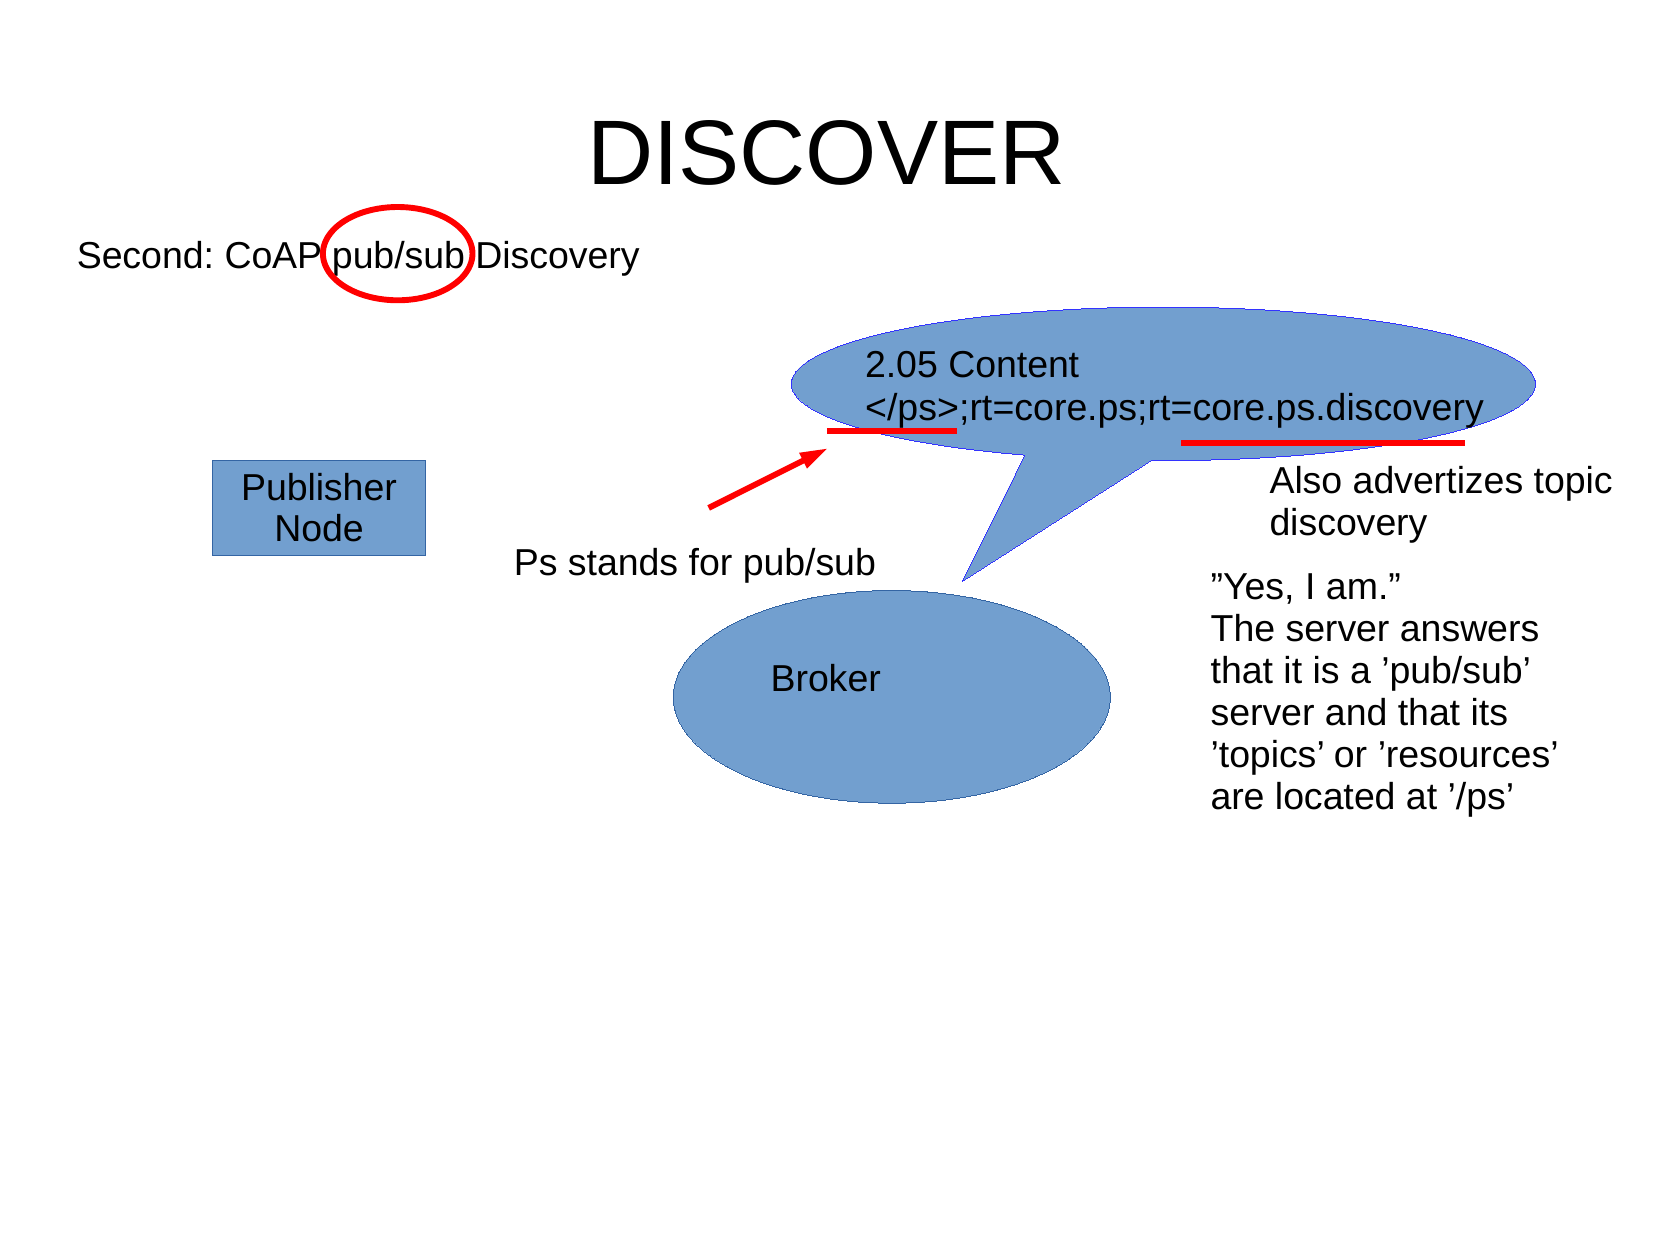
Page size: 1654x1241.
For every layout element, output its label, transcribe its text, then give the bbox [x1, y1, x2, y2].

title DISCOVER [82, 49, 1571, 257]
text_box 2.05 Content </ps>;rt=core.ps;rt=core.ps.discovery [850, 336, 1642, 438]
text_box [673, 592, 1111, 804]
text_box [322, 206, 473, 301]
text_box Broker [755, 649, 1028, 707]
text_box [791, 342, 850, 426]
text_box [872, 307, 1455, 336]
text_box Ps stands for pub/sub [496, 531, 934, 595]
text_box ”Yes, I am.” The server answers that it is a ’pub/sub’ server and that its ’topics’ or ’resources’ are located at ’/ps’ [1192, 555, 1630, 828]
text_box Also advertizes topic discovery [1251, 448, 1642, 584]
text_box Publisher Node [212, 460, 426, 556]
text_box Second: CoAP pub/sub Discovery [450, 224, 804, 288]
text_box [899, 438, 1428, 582]
text_box Second: CoAP pub/sub Discovery [59, 224, 345, 288]
